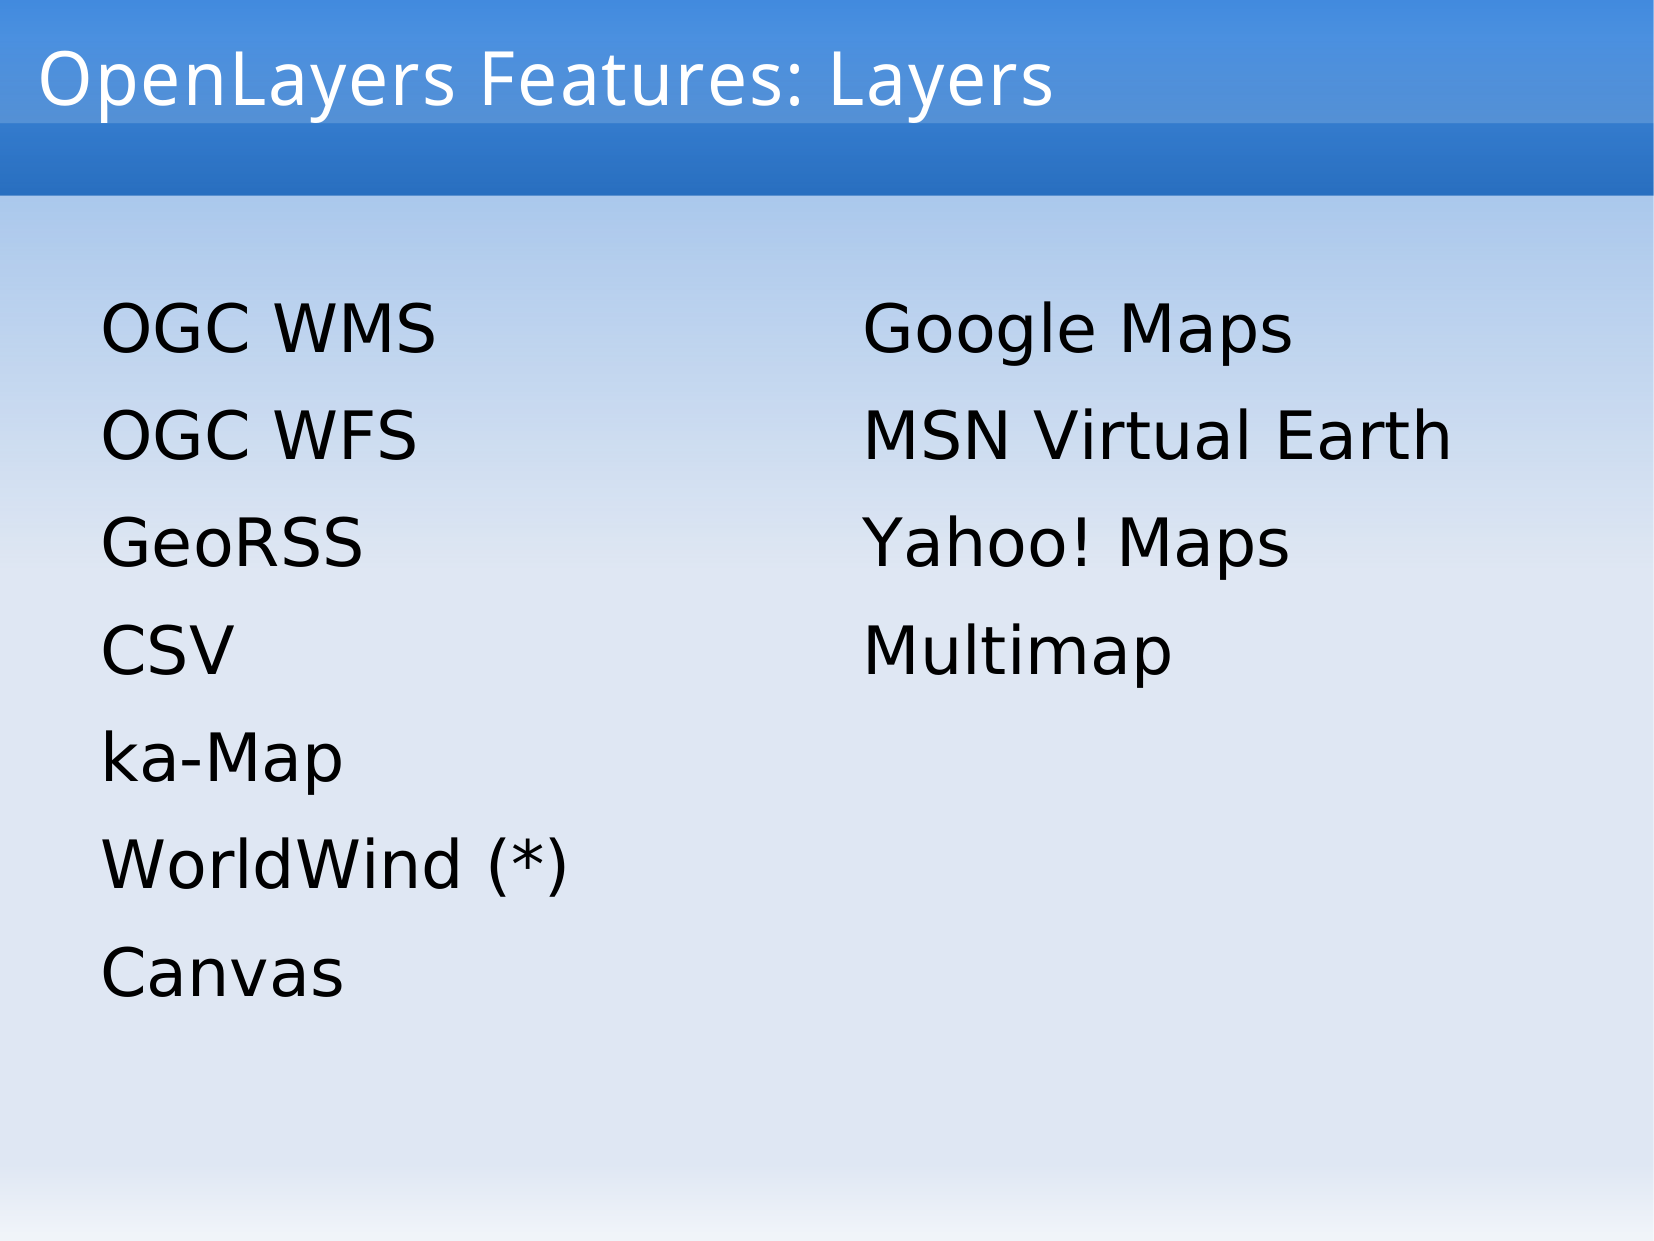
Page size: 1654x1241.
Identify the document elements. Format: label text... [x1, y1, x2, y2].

picture [0, 0, 1654, 1241]
list Google Maps MSN Virtual Earth Yahoo! Maps Multimap [845, 290, 1572, 1094]
title OpenLayers Features: Layers [37, 2, 1463, 151]
list OGC WMS OGC WFS GeoRSS CSV ka-Map WorldWind (*) Canvas [82, 290, 809, 1109]
